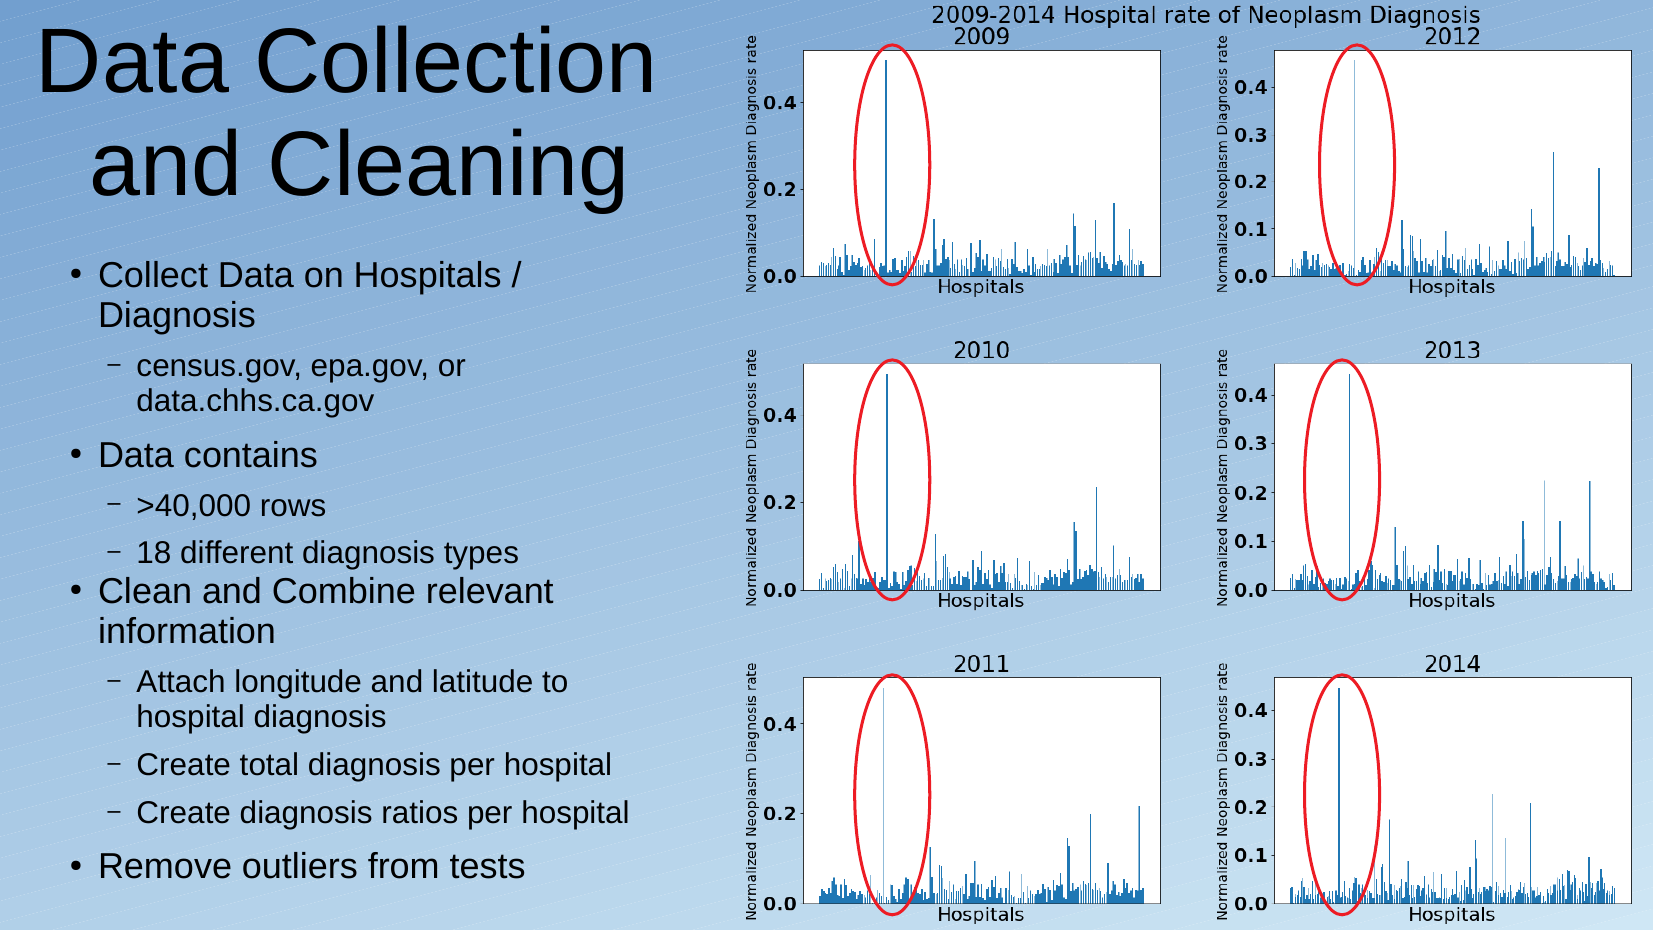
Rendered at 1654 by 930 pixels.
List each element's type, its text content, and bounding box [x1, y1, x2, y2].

title Data Collection and Cleaning [0, 0, 720, 266]
picture [740, 0, 1636, 930]
list Collect Data on Hospitals / Diagnosis census.gov, epa.gov, or data.chhs.ca.gov Data contains >40,000 rows 18 different diagnosis types Clean and Combine relevant information Attach longitude and latitude to hospital diagnosis Create total diagnosis per hospital Create diagnosis ratios per hospital Remove outliers from tests [59, 254, 675, 900]
